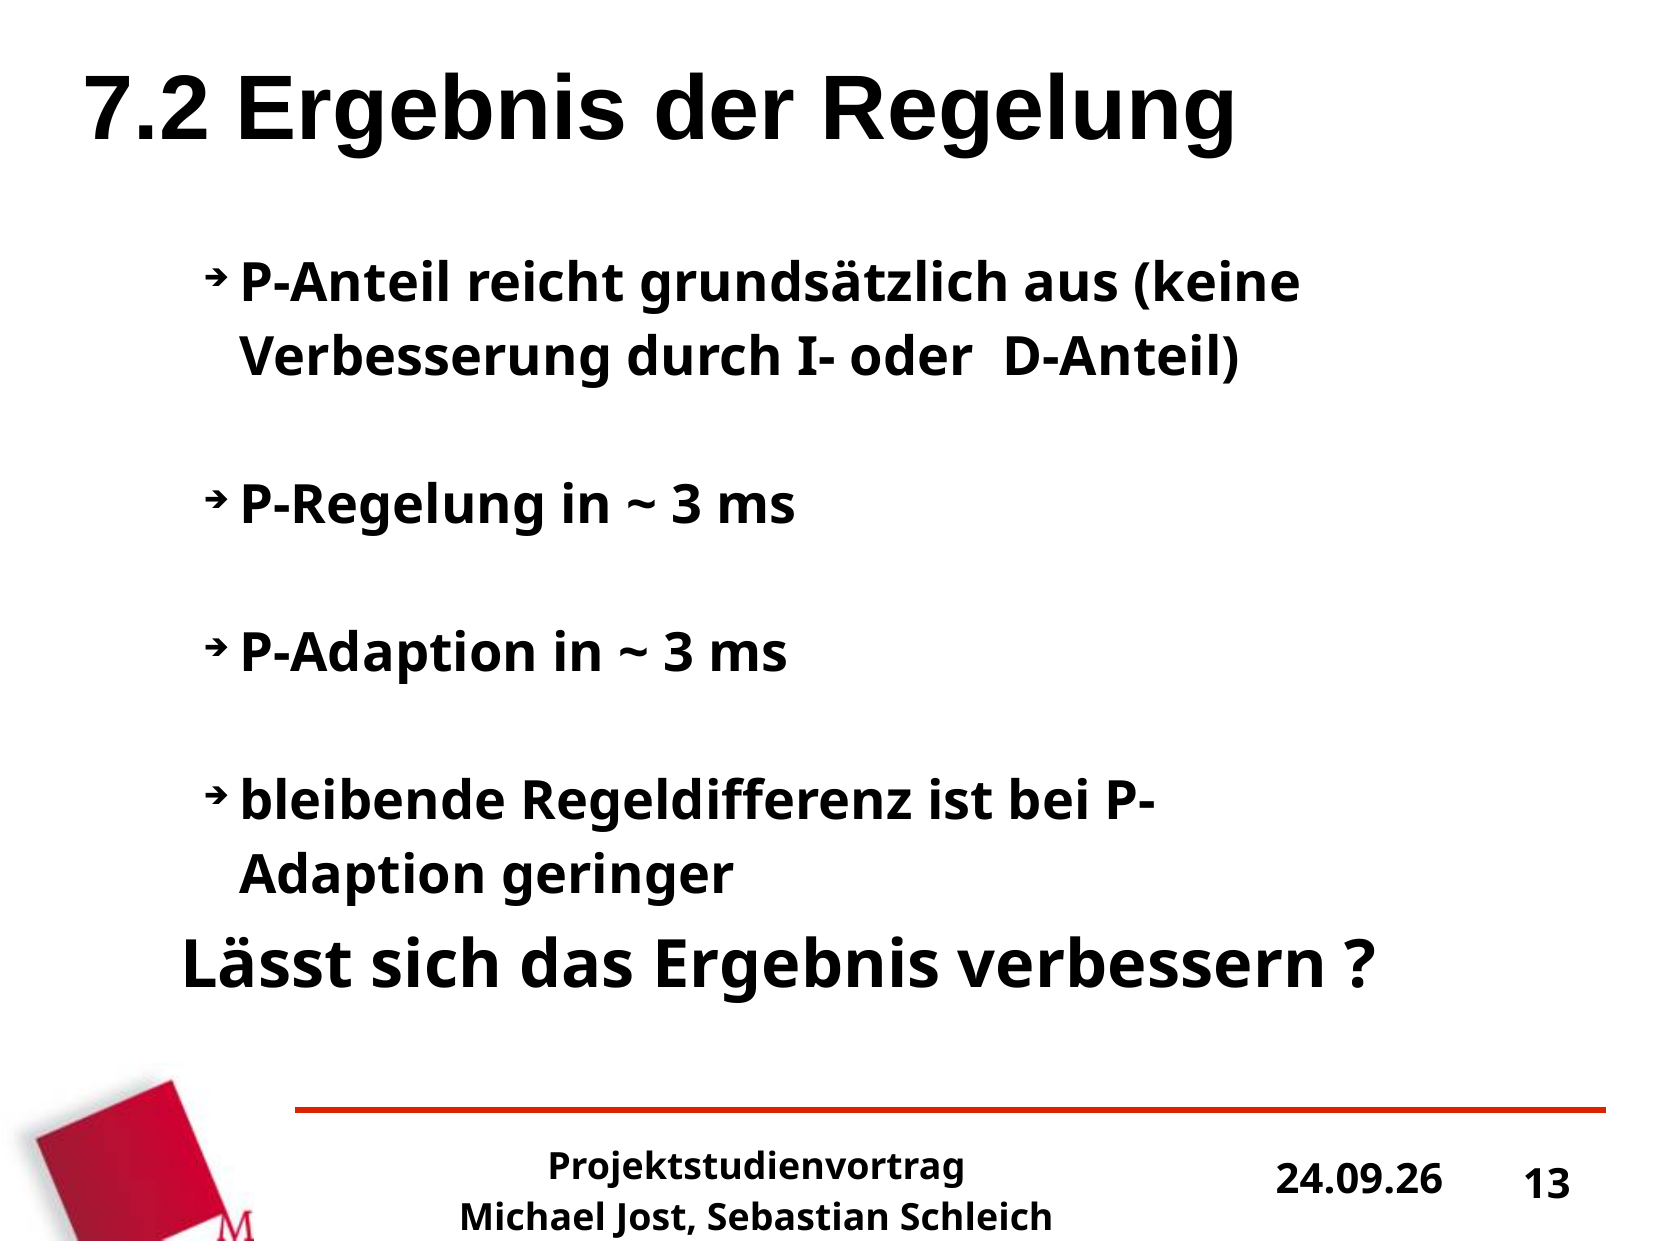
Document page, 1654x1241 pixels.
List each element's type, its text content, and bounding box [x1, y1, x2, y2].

picture [2, 1063, 254, 1241]
text_box Lässt sich das Ergebnis verbessern ? [165, 909, 1501, 1004]
text_box P-Anteil reicht grundsätzlich aus (keine Verbesserung durch I- oder D-Anteil) P-Regelung in ~ 3 ms P-Adaption in ~ 3 ms bleibende Regeldifferenz ist bei P-Adaption geringer [188, 236, 1371, 837]
title 7.2 Ergebnis der Regelung [82, 49, 1572, 166]
